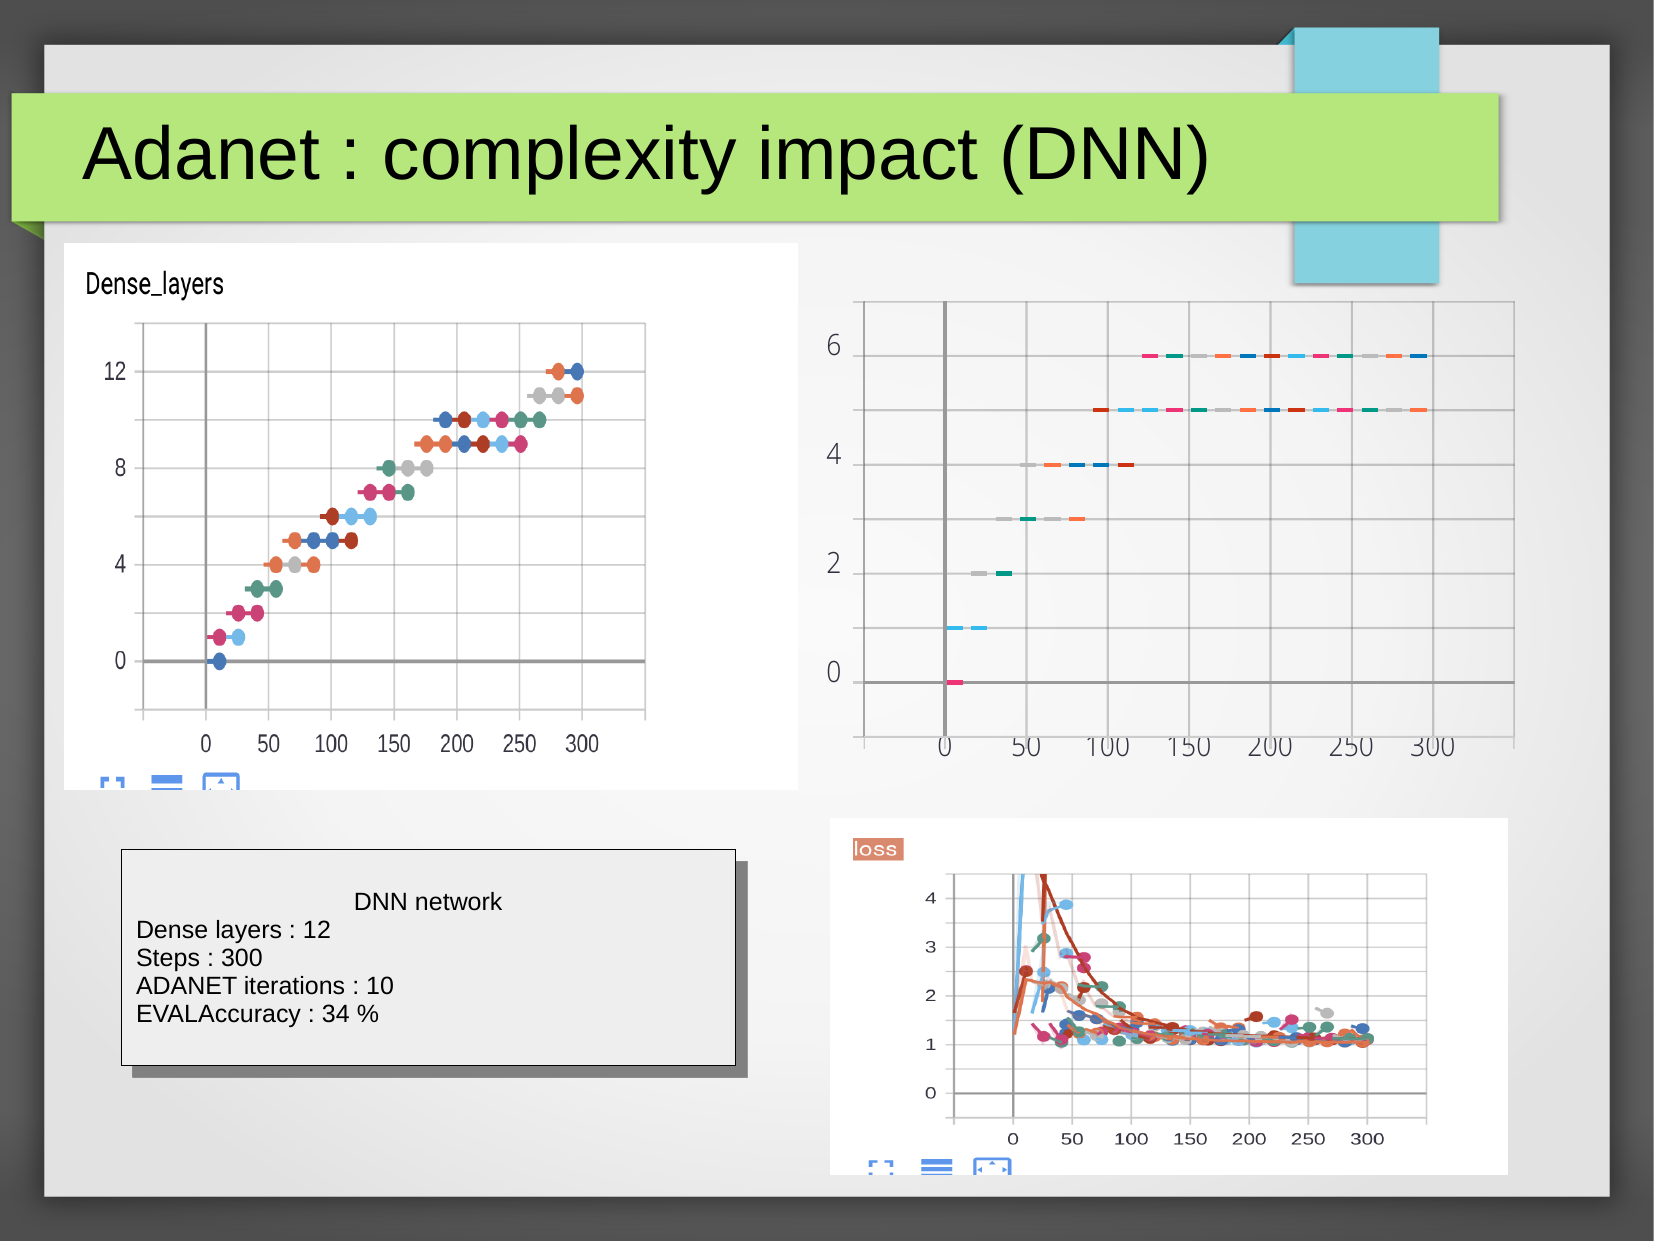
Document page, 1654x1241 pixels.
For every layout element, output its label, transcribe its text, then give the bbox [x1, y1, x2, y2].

picture [0, 0, 1654, 1241]
title Adanet : complexity impact (DNN) [82, 94, 1264, 213]
text_box DNN network Dense layers : 12 Steps : 300 ADANET iterations : 10 EVALAccuracy : 34 % [121, 849, 736, 1066]
